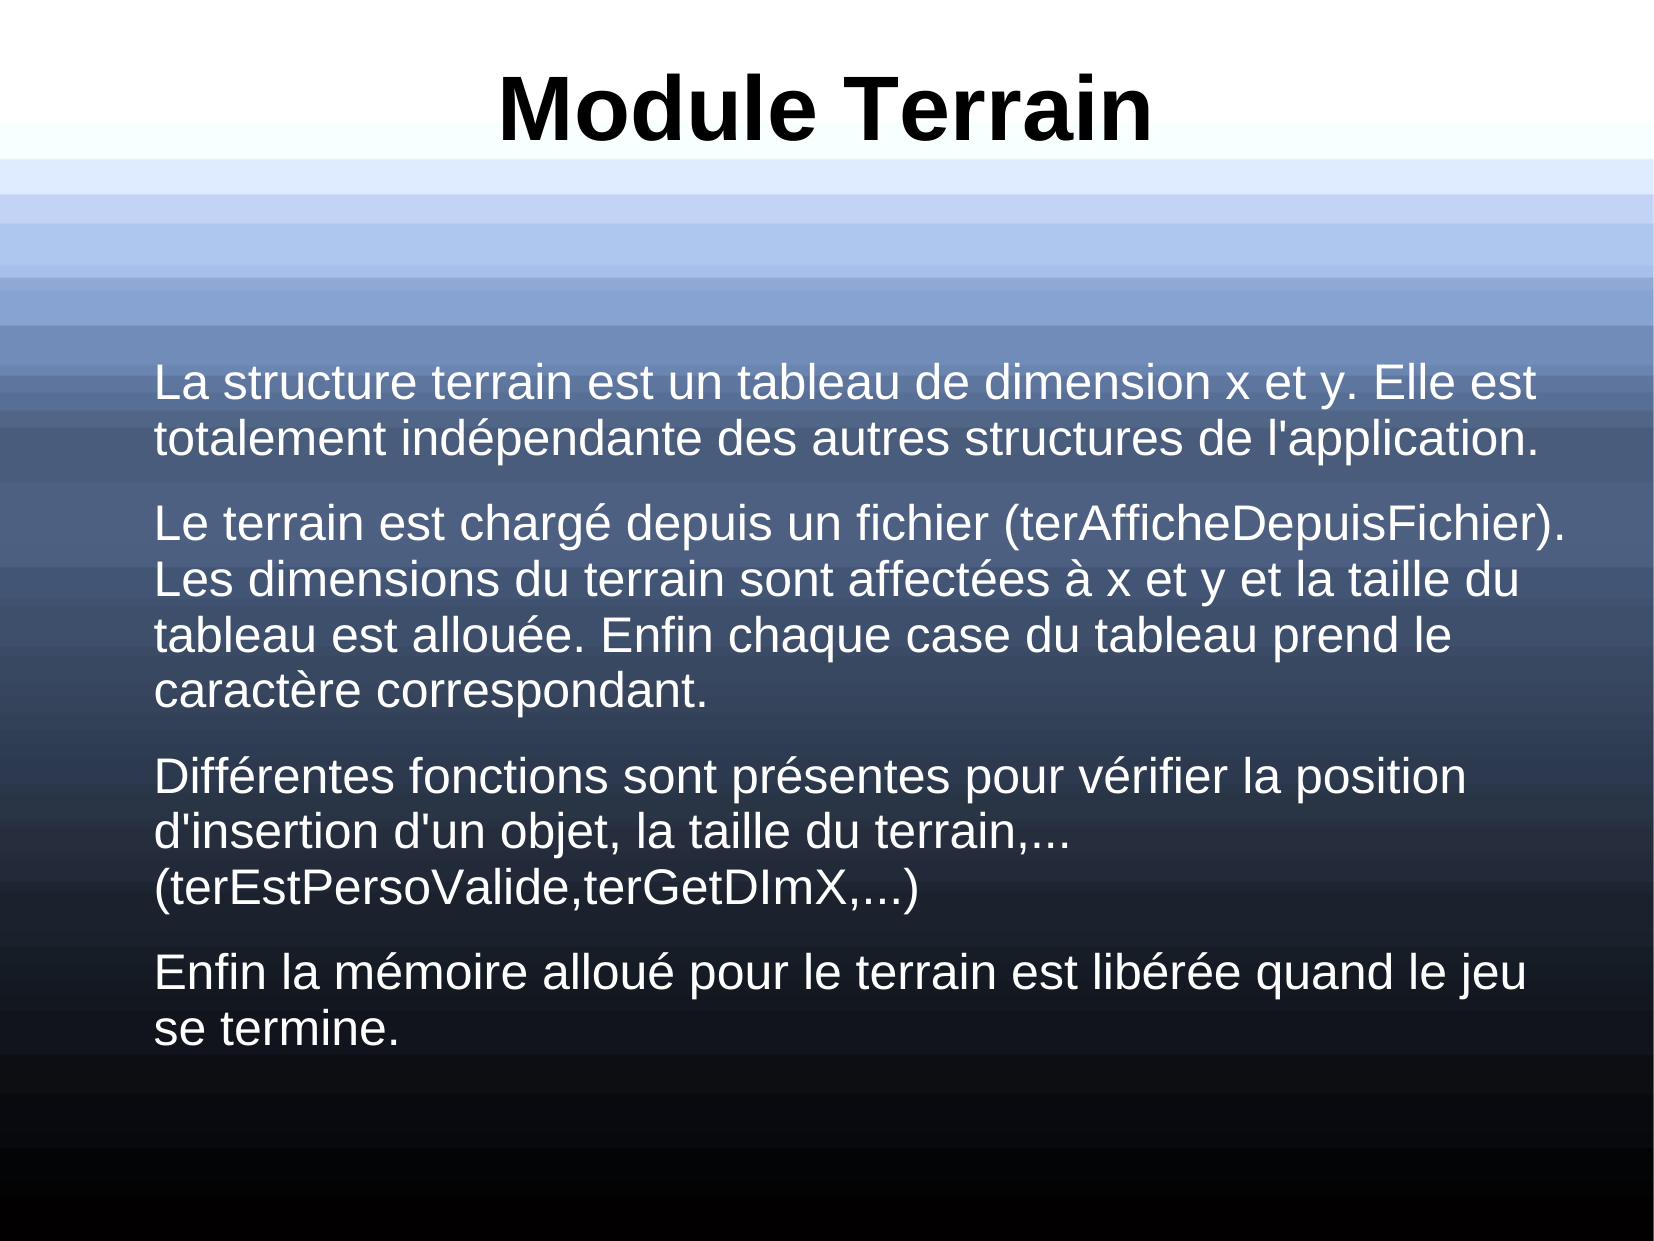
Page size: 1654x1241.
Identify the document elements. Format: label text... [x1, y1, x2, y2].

picture [0, 0, 1654, 1241]
list La structure terrain est un tableau de dimension x et y. Elle est totalement indépendante des autres structures de l'application. Le terrain est chargé depuis un fichier (terAfficheDepuisFichier). Les dimensions du terrain sont affectées à x et y et la taille du tableau est allouée. Enfin chaque case du tableau prend le caractère correspondant. Différentes fonctions sont présentes pour vérifier la position d'insertion d'un objet, la taille du terrain,...(terEstPersoValide,terGetDImX,...) Enfin la mémoire alloué pour le terrain est libérée quand le jeu se termine. [82, 354, 1571, 1227]
title Module Terrain [82, 5, 1571, 213]
